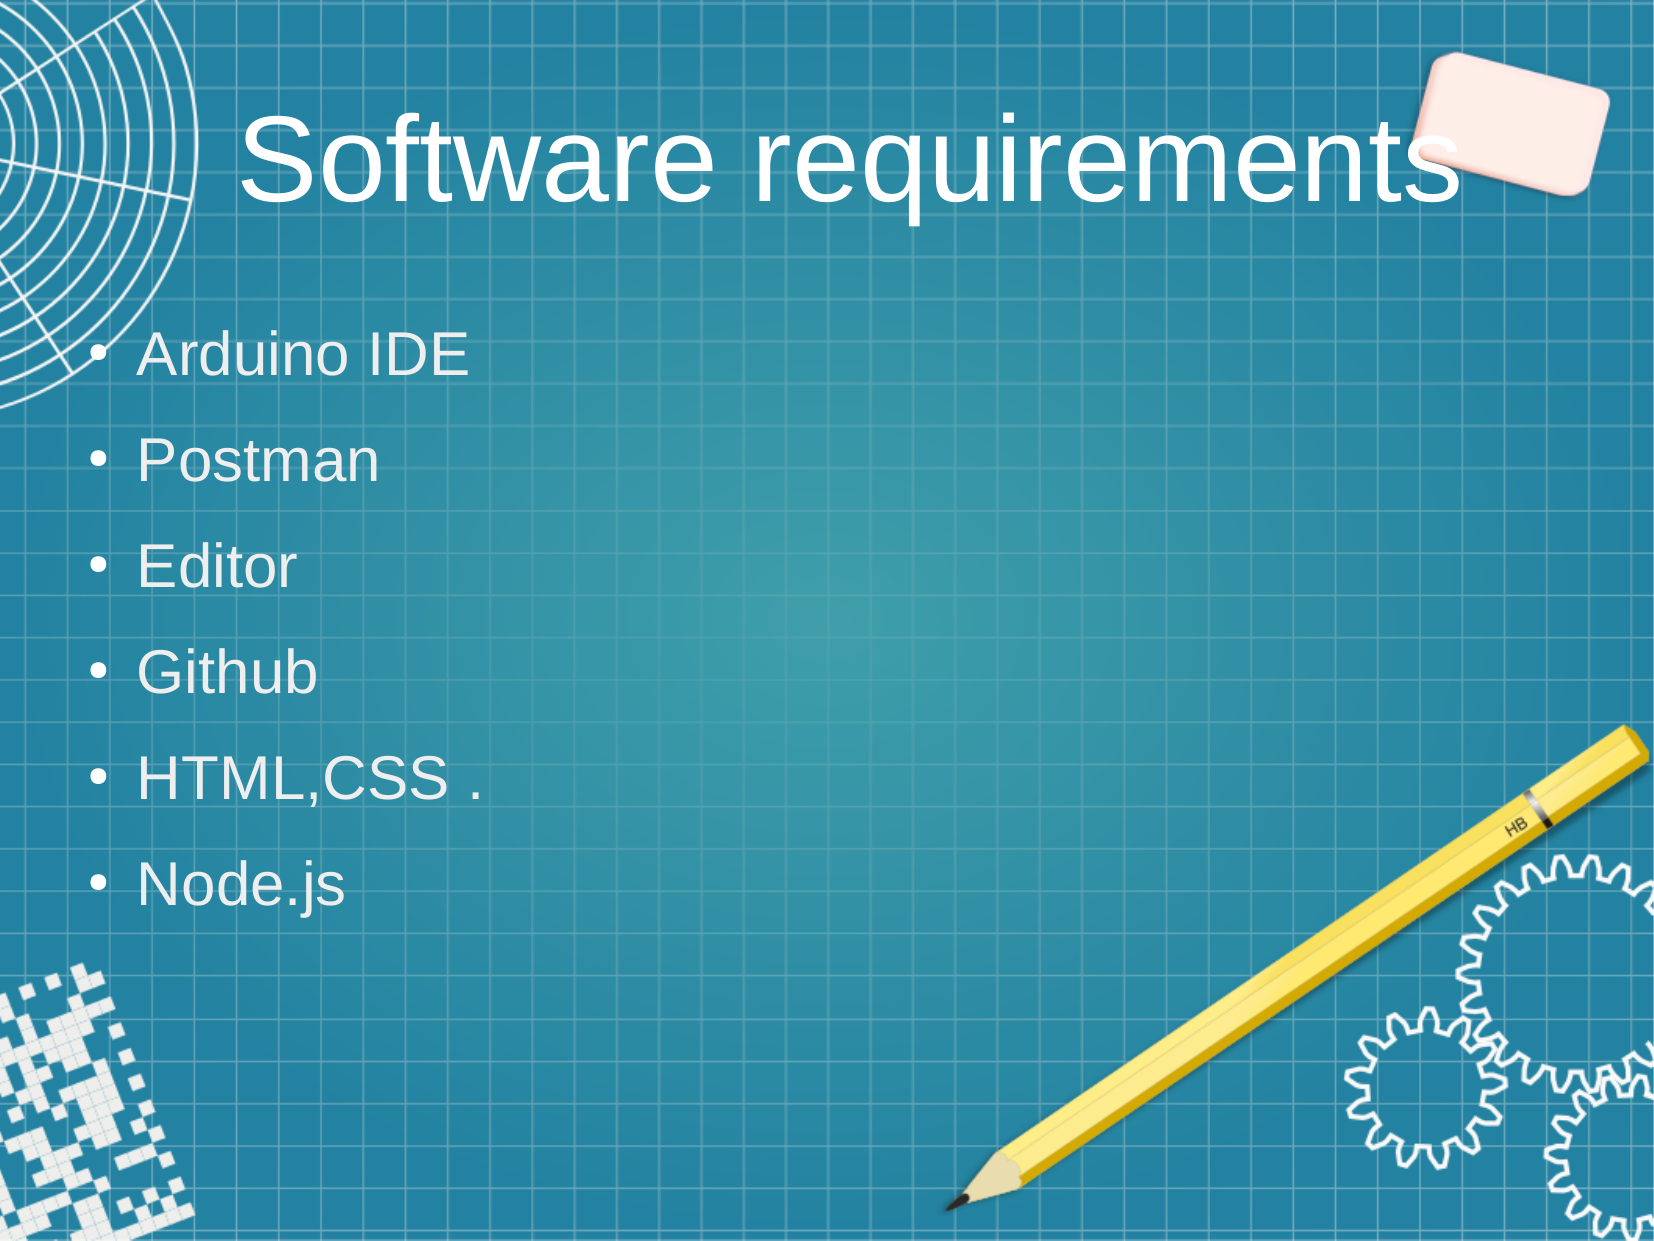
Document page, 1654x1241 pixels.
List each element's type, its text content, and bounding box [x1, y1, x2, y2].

picture [0, 0, 1654, 1241]
list Arduino IDE Postman Editor Github HTML,CSS . Node.js [70, 318, 1560, 922]
title Software requirements [106, 35, 1595, 284]
